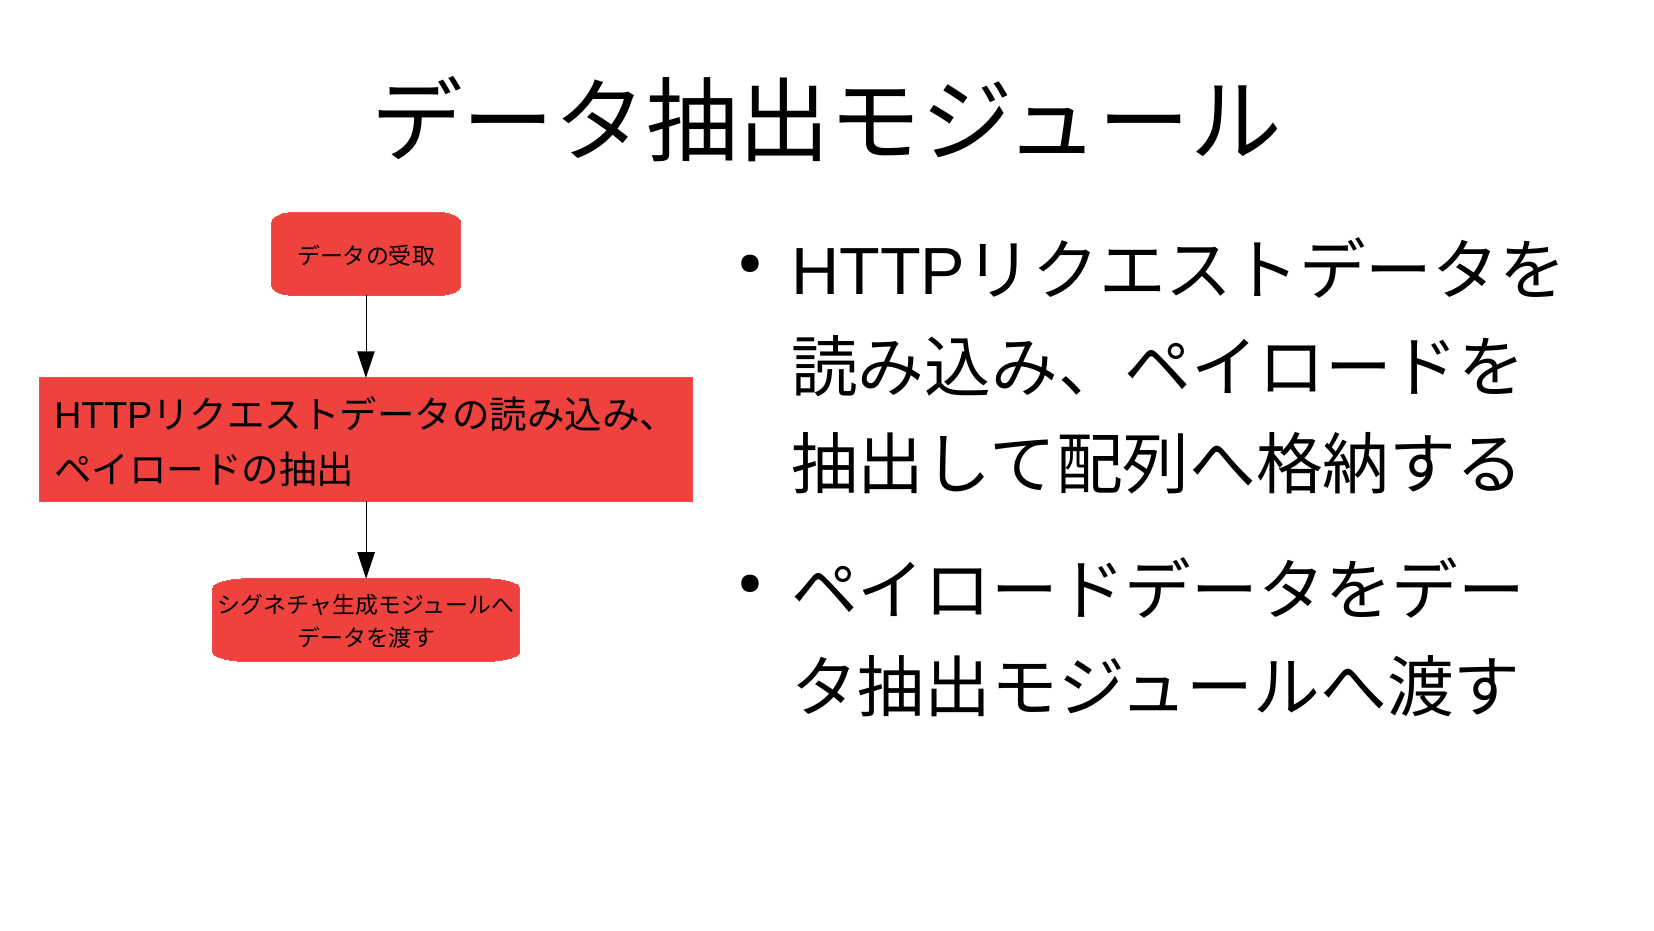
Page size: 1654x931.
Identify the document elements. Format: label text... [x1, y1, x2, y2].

text_box HTTPリクエストデータの読み込み、 ペイロードの抽出 [39, 377, 693, 502]
title データ抽出モジュール [82, 37, 1571, 193]
text_box データの受取 [271, 212, 461, 296]
list HTTPリクエストデータを読み込み、ペイロードを抽出して配列へ格納する ペイロードデータをデータ抽出モジュールへ渡す [720, 217, 1571, 757]
text_box シグネチャ生成モジュールへ データを渡す [212, 578, 520, 662]
